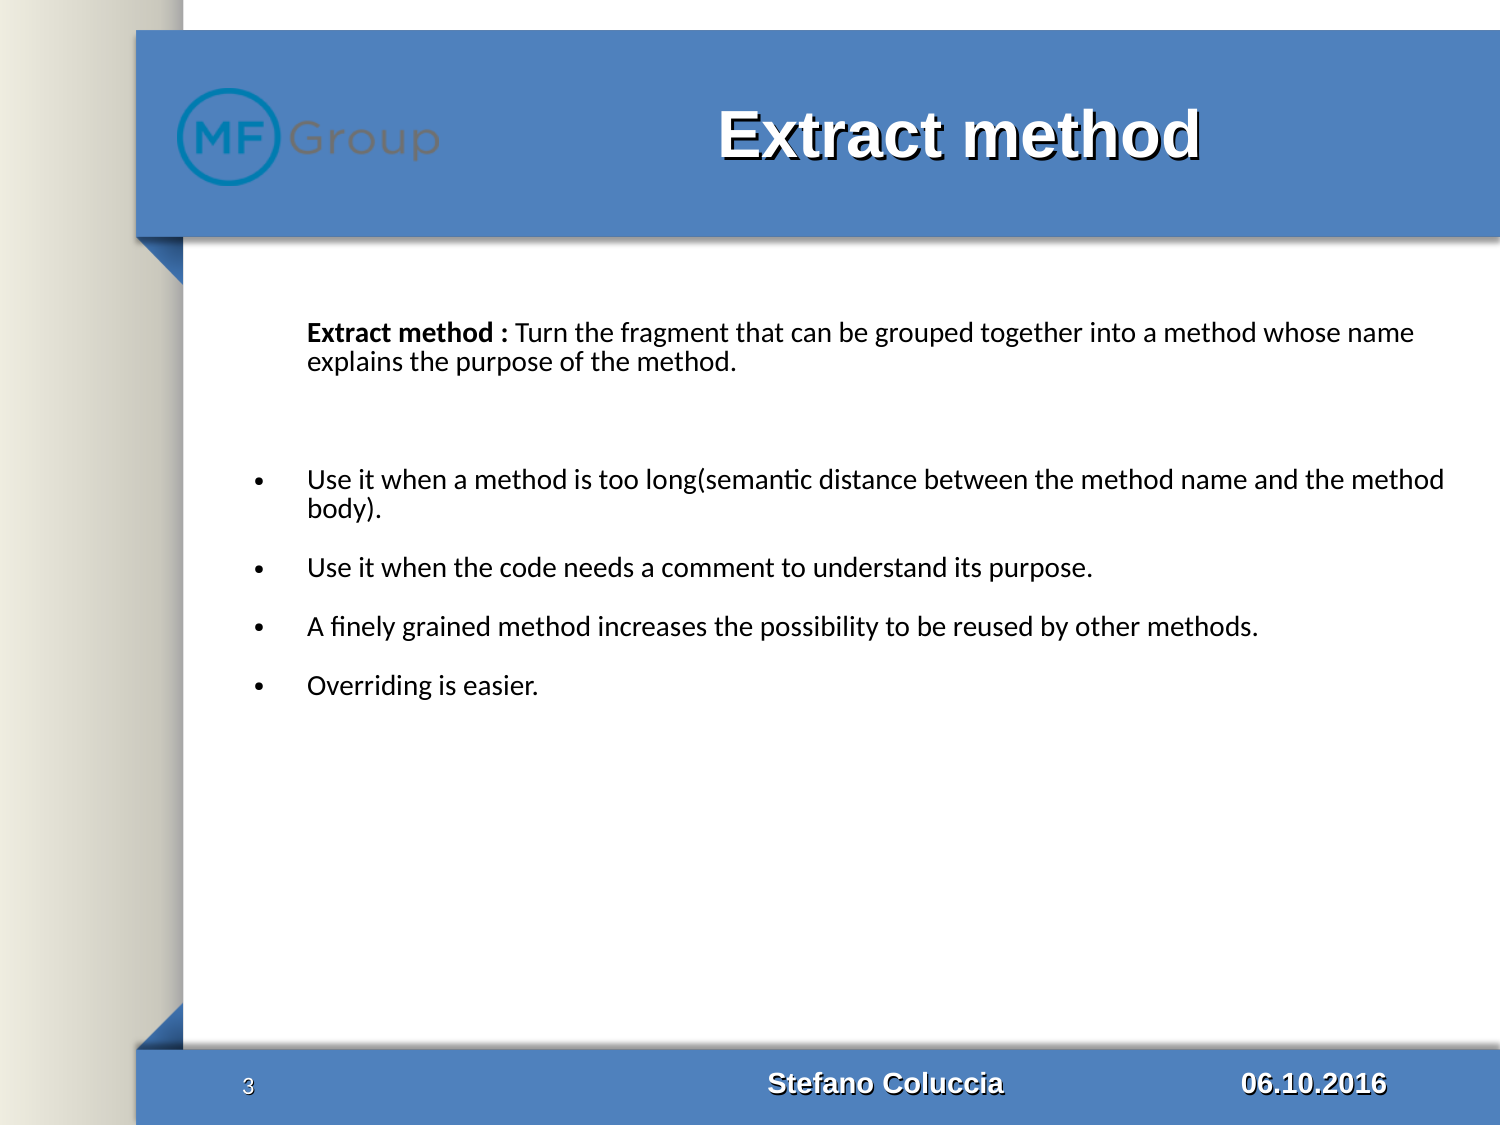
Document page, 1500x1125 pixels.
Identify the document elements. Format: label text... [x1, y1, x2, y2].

title Extract method [472, 57, 1447, 211]
title 06.10.2016 [1151, 1062, 1477, 1105]
list Extract method : Turn the fragment that can be grouped together into a method whose name explains the purpose of the method. Use it when a method is too long(semantic distance between the method name and the method body). Use it when the code needs a comment to understand its purpose. A finely grained method increases the possibility to be reused by other methods. Overriding is easier. [236, 261, 1453, 975]
picture [0, 0, 1500, 1125]
title Stefano Coluccia [738, 1062, 1034, 1105]
